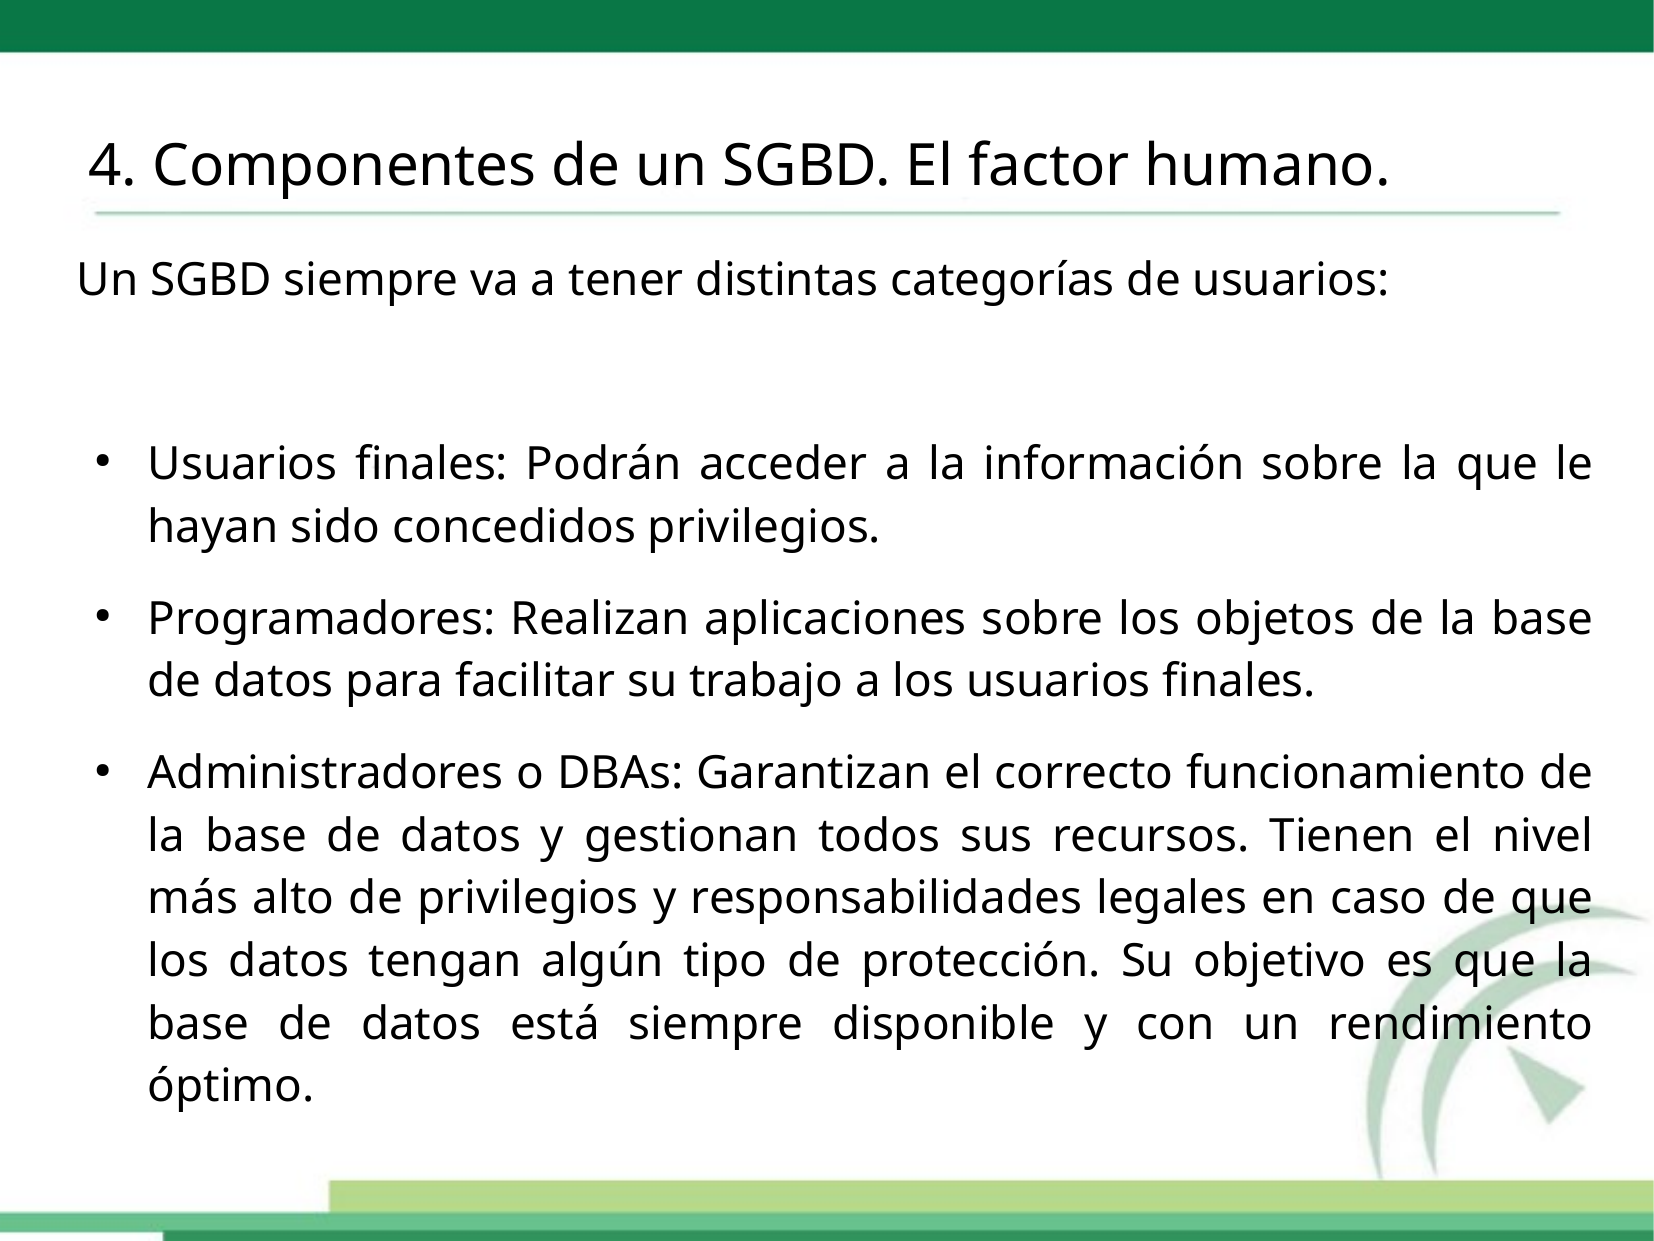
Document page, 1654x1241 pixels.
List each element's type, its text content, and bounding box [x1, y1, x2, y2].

picture [0, 0, 1654, 1241]
list Un SGBD siempre va a tener distintas categorías de usuarios: Usuarios finales: Podrán acceder a la información sobre la que le hayan sido concedidos privilegios. Programadores: Realizan aplicaciones sobre los objetos de la base de datos para facilitar su trabajo a los usuarios finales. Administradores o DBAs: Garantizan el correcto funcionamiento de la base de datos y gestionan todos sus recursos. Tienen el nivel más alto de privilegios y responsabilidades legales en caso de que los datos tengan algún tipo de protección. Su objetivo es que la base de datos está siempre disponible y con un rendimiento óptimo. [76, 246, 1595, 1051]
title 4. Componentes de un SGBD. El factor humano. [88, 58, 1577, 246]
